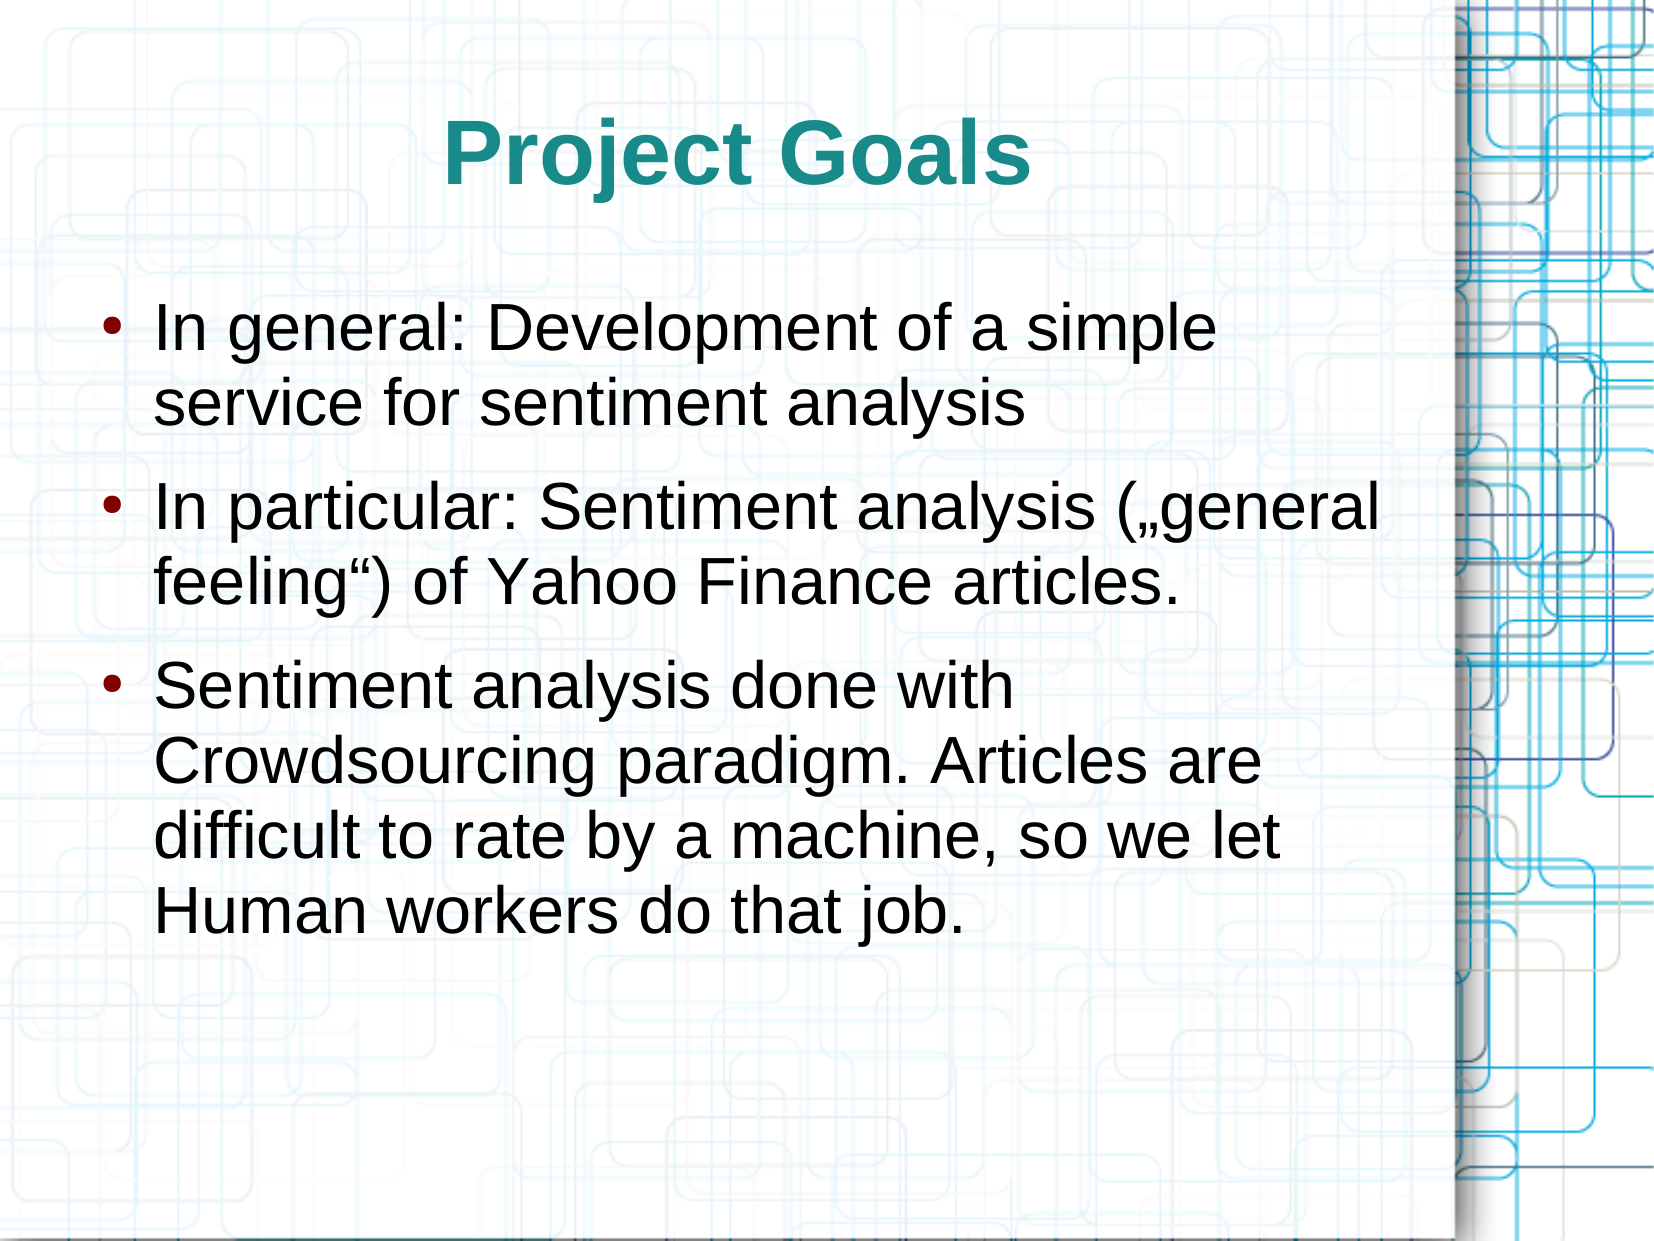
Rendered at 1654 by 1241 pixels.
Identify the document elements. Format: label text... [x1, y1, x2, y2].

list In general: Development of a simple service for sentiment analysis In particular: Sentiment analysis („general feeling“) of Yahoo Finance articles. Sentiment analysis done with Crowdsourcing paradigm. Articles are difficult to rate by a machine, so we let Human workers do that job. [82, 290, 1418, 1109]
title Project Goals [59, 49, 1418, 257]
picture [0, 0, 1654, 1241]
